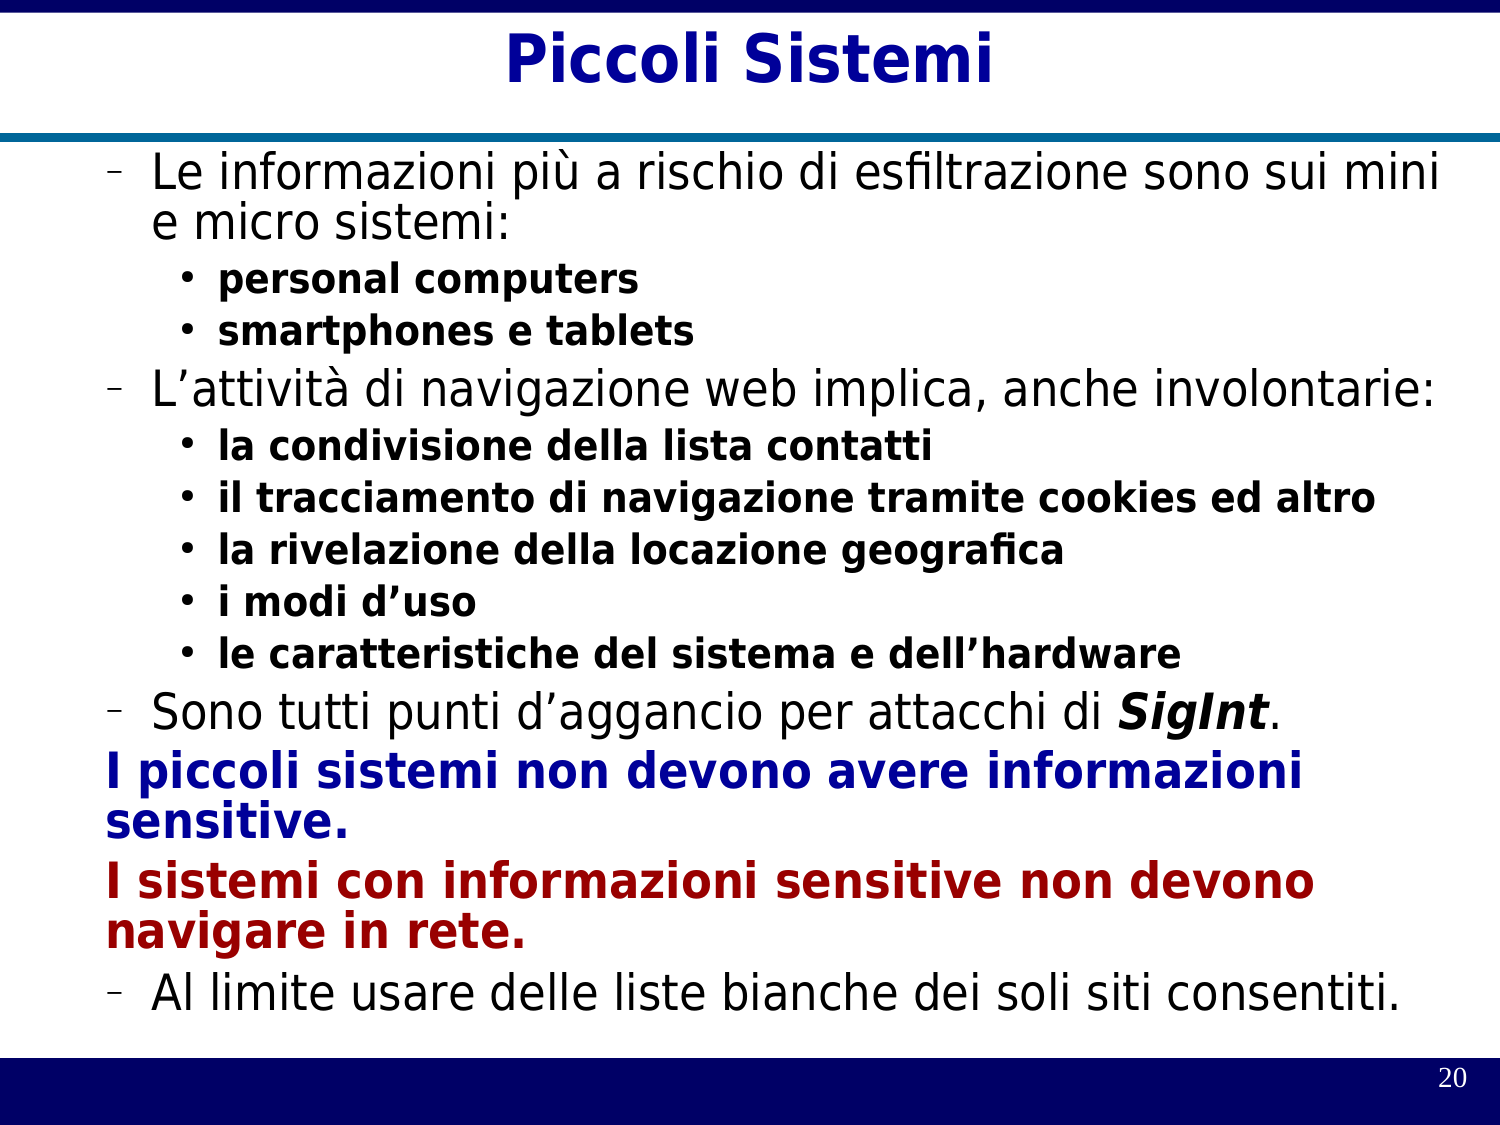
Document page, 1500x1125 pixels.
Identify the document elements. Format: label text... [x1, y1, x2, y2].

title Piccoli Sistemi [30, 0, 1471, 126]
list Le informazioni più a rischio di esfiltrazione sono sui mini e micro sistemi: personal computers smartphones e tablets L’attività di navigazione web implica, anche involontarie: la condivisione della lista contatti il tracciamento di navigazione tramite cookies ed altro la rivelazione della locazione geografica i modi d’uso le caratteristiche del sistema e dell’hardware Sono tutti punti d’aggancio per attacchi di SigInt. I piccoli sistemi non devono avere informazioni sensitive. I sistemi con informazioni sensitive non devono navigare in rete. Al limite usare delle liste bianche dei soli siti consentiti. [30, 149, 1471, 1030]
